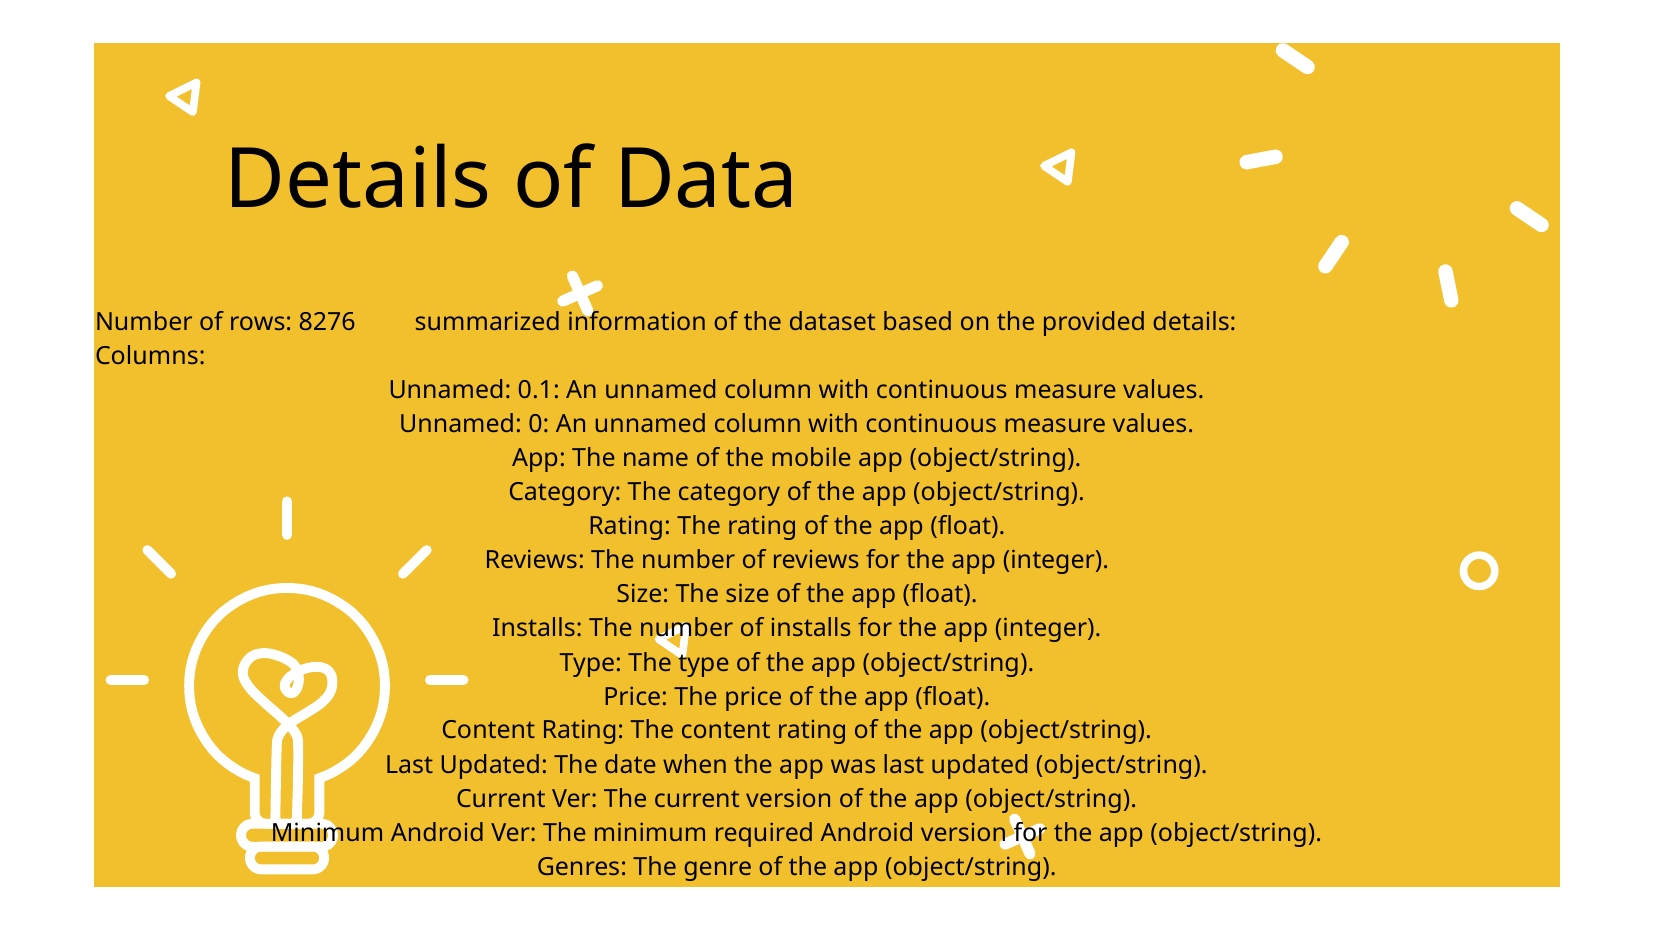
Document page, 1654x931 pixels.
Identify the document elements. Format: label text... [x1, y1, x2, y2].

title Details of Data [224, 118, 945, 232]
text_box Number of rows: 8276 summarized information of the dataset based on the provided details: Columns: Unnamed: 0.1: An unnamed column with continuous measure values. Unnamed: 0: An unnamed column with continuous measure values. App: The name of the mobile app (object/string). Category: The category of the app (object/string). Rating: The rating of the app (float). Reviews: The number of reviews for the app (integer). Size: The size of the app (float). Installs: The number of installs for the app (integer). Type: The type of the app (object/string). Price: The price of the app (float). Content Rating: The content rating of the app (object/string). Last Updated: The date when the app was last updated (object/string). Current Ver: The current version of the app (object/string). Minimum Android Ver: The minimum required Android version for the app (object/string). Genres: The genre of the app (object/string). [88, 235, 1506, 931]
